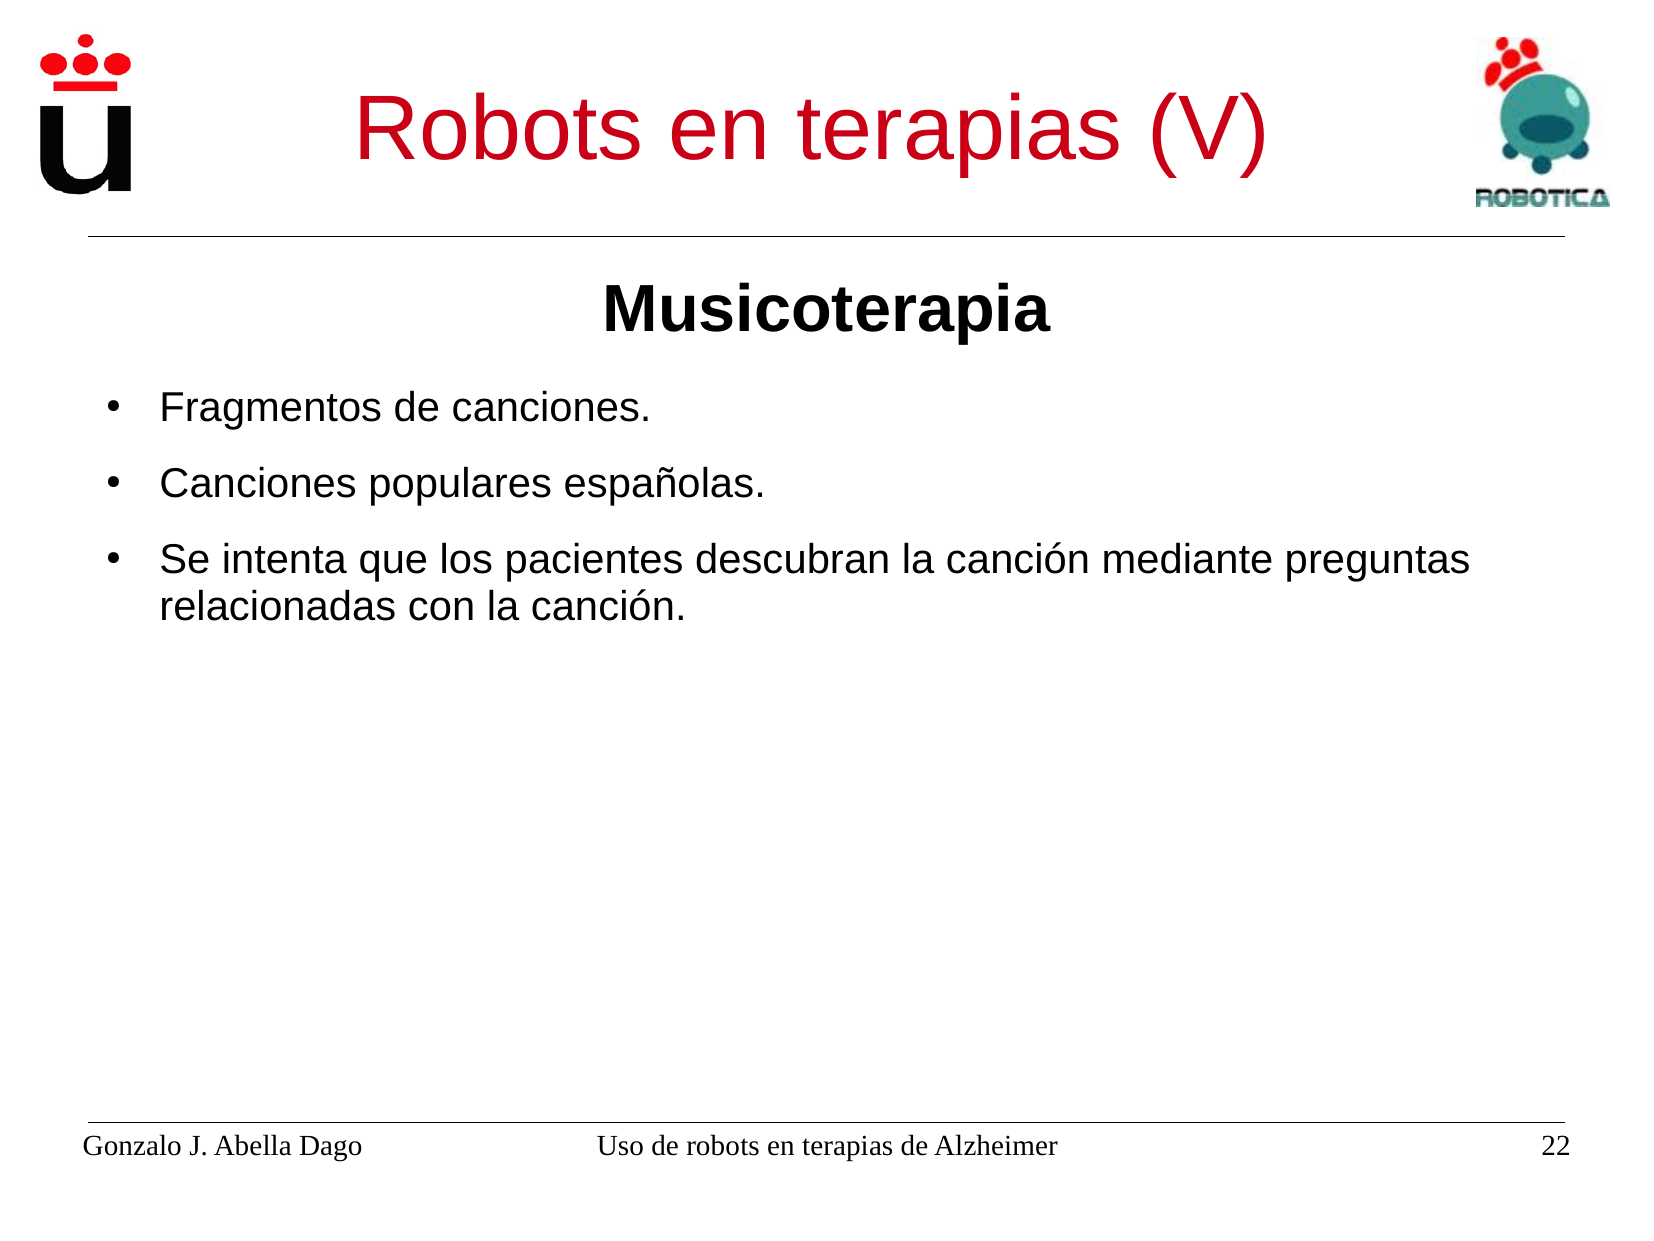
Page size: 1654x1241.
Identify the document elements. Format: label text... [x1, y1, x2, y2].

title Robots en terapias (V) [206, 76, 1418, 180]
picture [29, 29, 148, 207]
text_box Musicoterapia [88, 264, 1565, 354]
picture [1476, 37, 1610, 207]
list Fragmentos de canciones. Canciones populares españolas. Se intenta que los pacientes descubran la canción mediante preguntas relacionadas con la canción. [88, 383, 1572, 1085]
